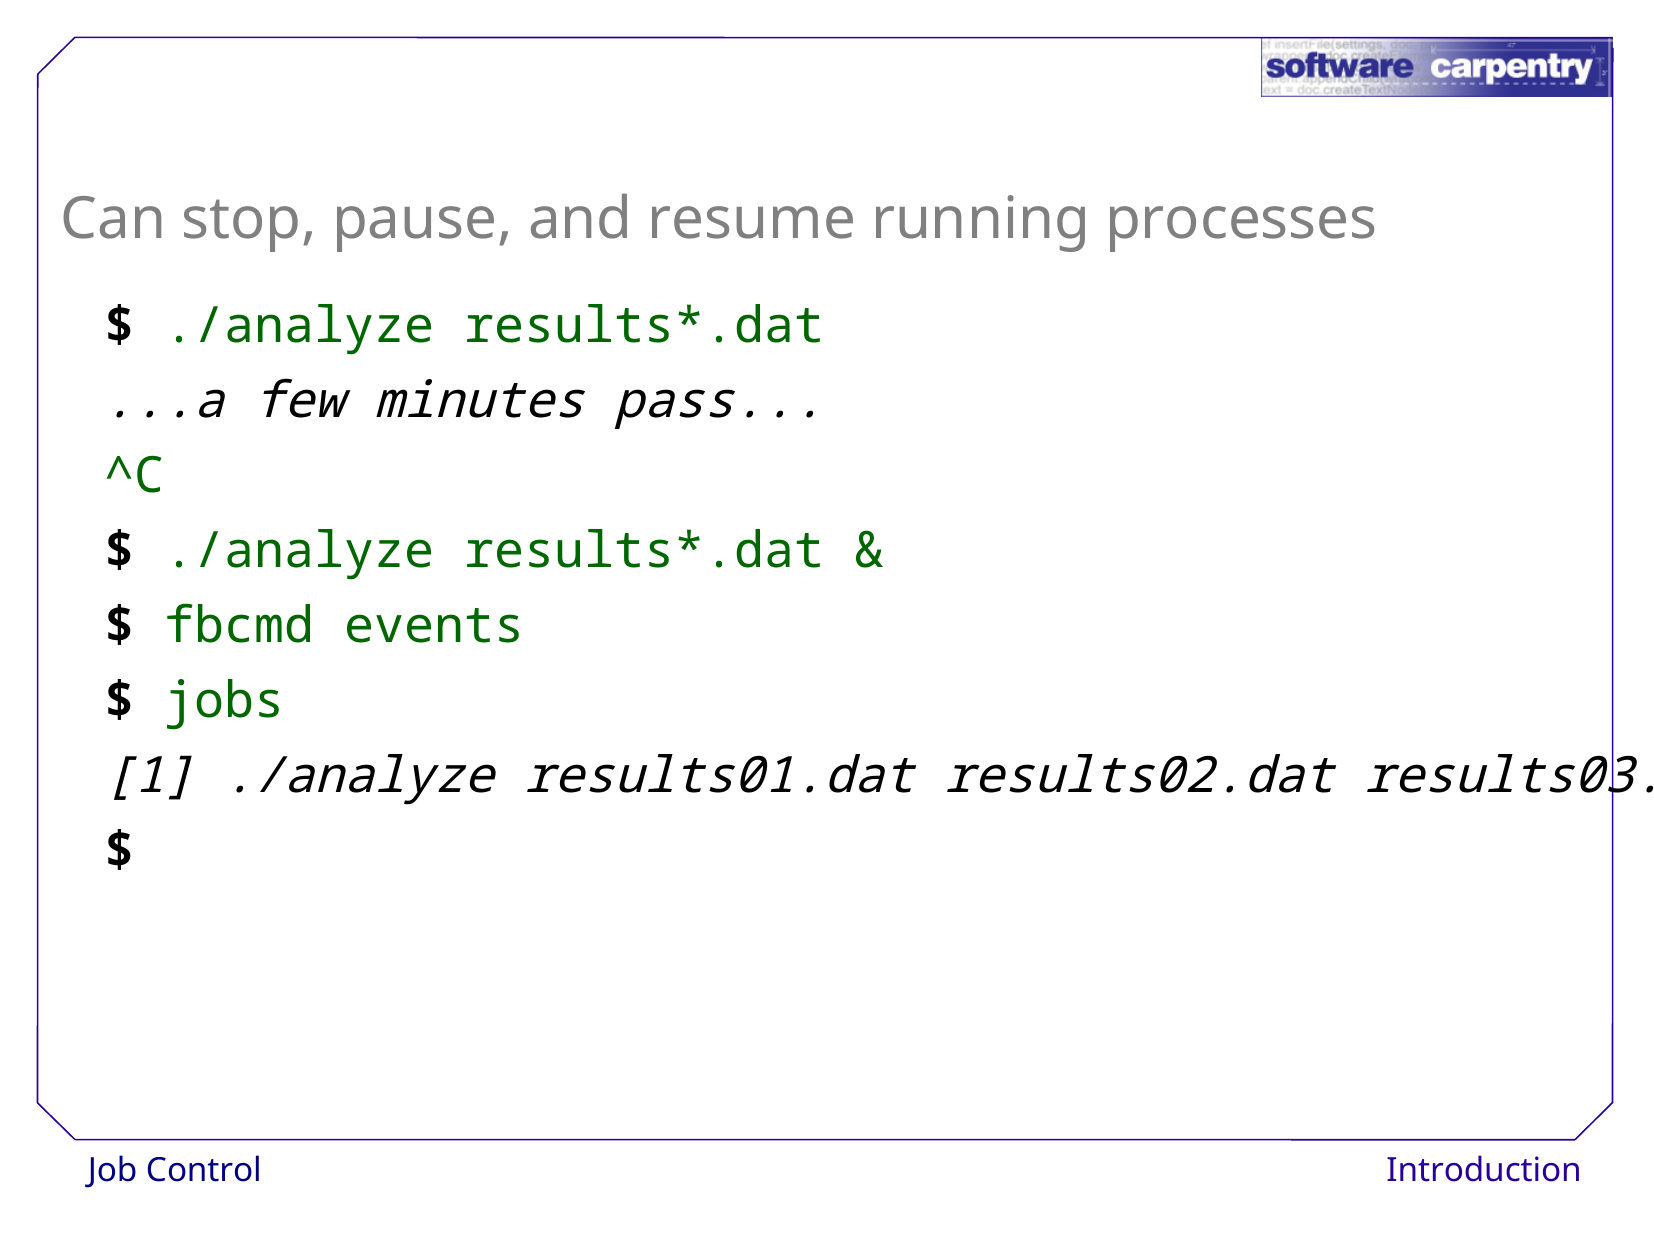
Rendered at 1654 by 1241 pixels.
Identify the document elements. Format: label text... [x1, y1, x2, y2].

text_box Can stop, pause, and resume running processes [45, 138, 1543, 259]
picture [1261, 39, 1613, 97]
text_box $ ./analyze results*.dat ...a few minutes pass... ^C $ ./analyze results*.dat & $ fbcmd events $ jobs [1] ./analyze results01.dat results02.dat results03.dat $ [89, 270, 1512, 1065]
